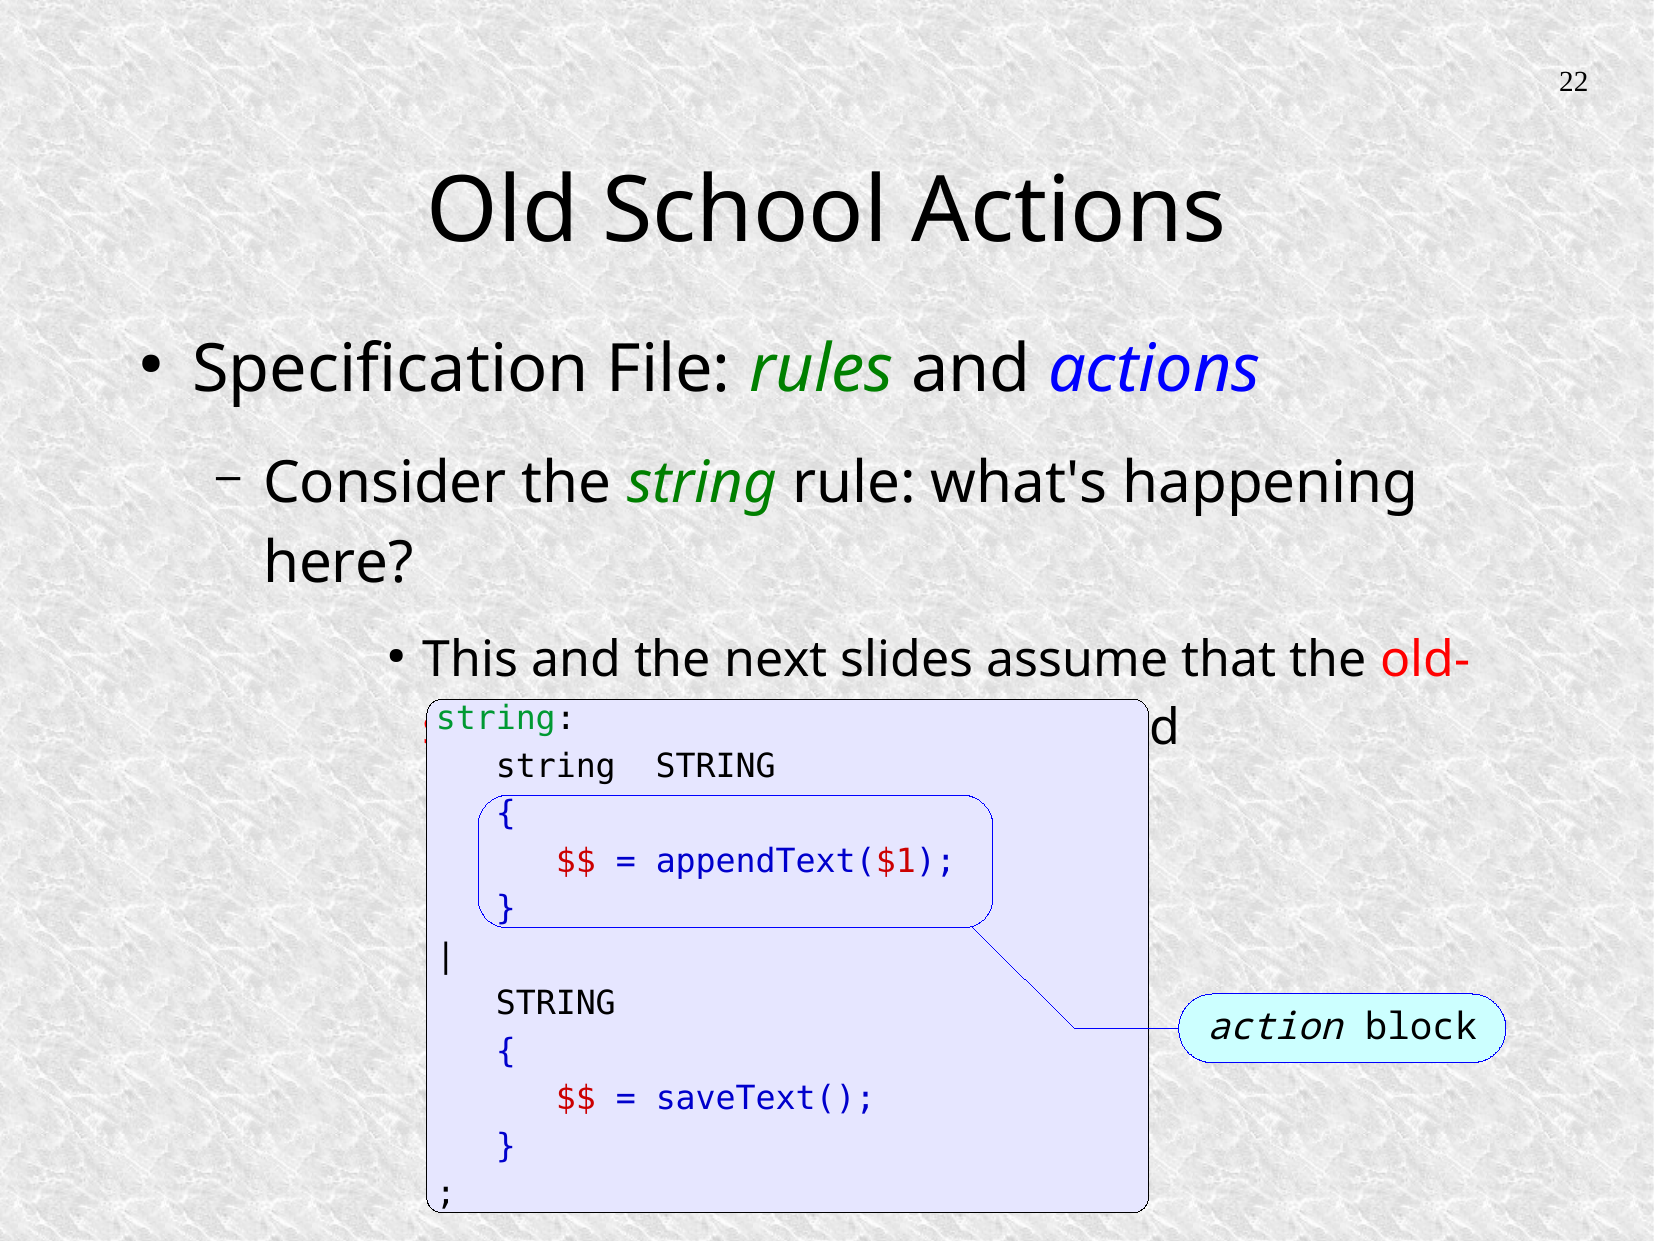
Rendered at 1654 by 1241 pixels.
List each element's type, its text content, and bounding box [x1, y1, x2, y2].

picture [0, 0, 1654, 1241]
text_box string: string STRING { $$ = appendText($1); } | STRING { $$ = saveText(); } ; [426, 699, 1149, 1213]
list Specification File: rules and actions Consider the string rule: what's happening here? This and the next slides assume that the old-style %union approach was used [121, 320, 1534, 1102]
text_box action block [1178, 993, 1506, 1063]
title Old School Actions [121, 102, 1534, 311]
